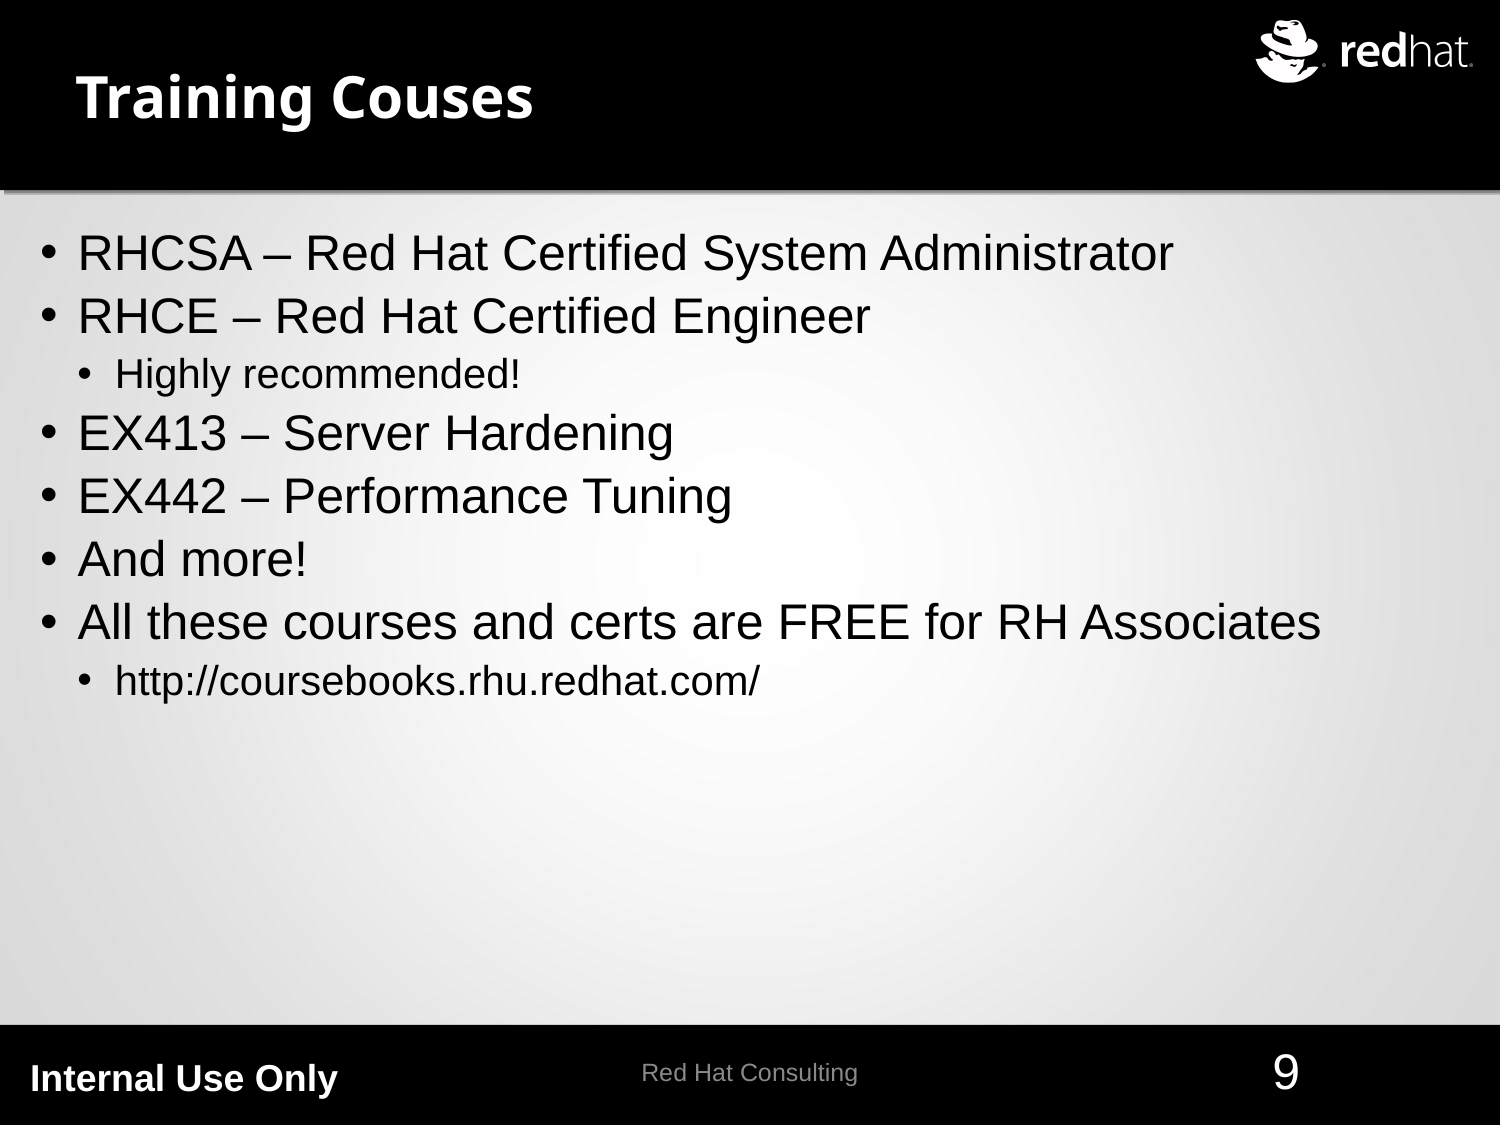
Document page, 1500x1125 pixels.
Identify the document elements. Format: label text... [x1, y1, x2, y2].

list RHCSA – Red Hat Certified System Administrator RHCE – Red Hat Certified Engineer Highly recommended! EX413 – Server Hardening EX442 – Performance Tuning And more! All these courses and certs are FREE for RH Associates http://coursebooks.rhu.redhat.com/ [24, 216, 1471, 992]
title Training Couses [0, 0, 1234, 191]
picture [0, 191, 1500, 1024]
text_box <number> [1257, 1042, 1426, 1103]
text_box Red Hat Consulting [512, 1042, 988, 1103]
picture [1254, 12, 1476, 88]
